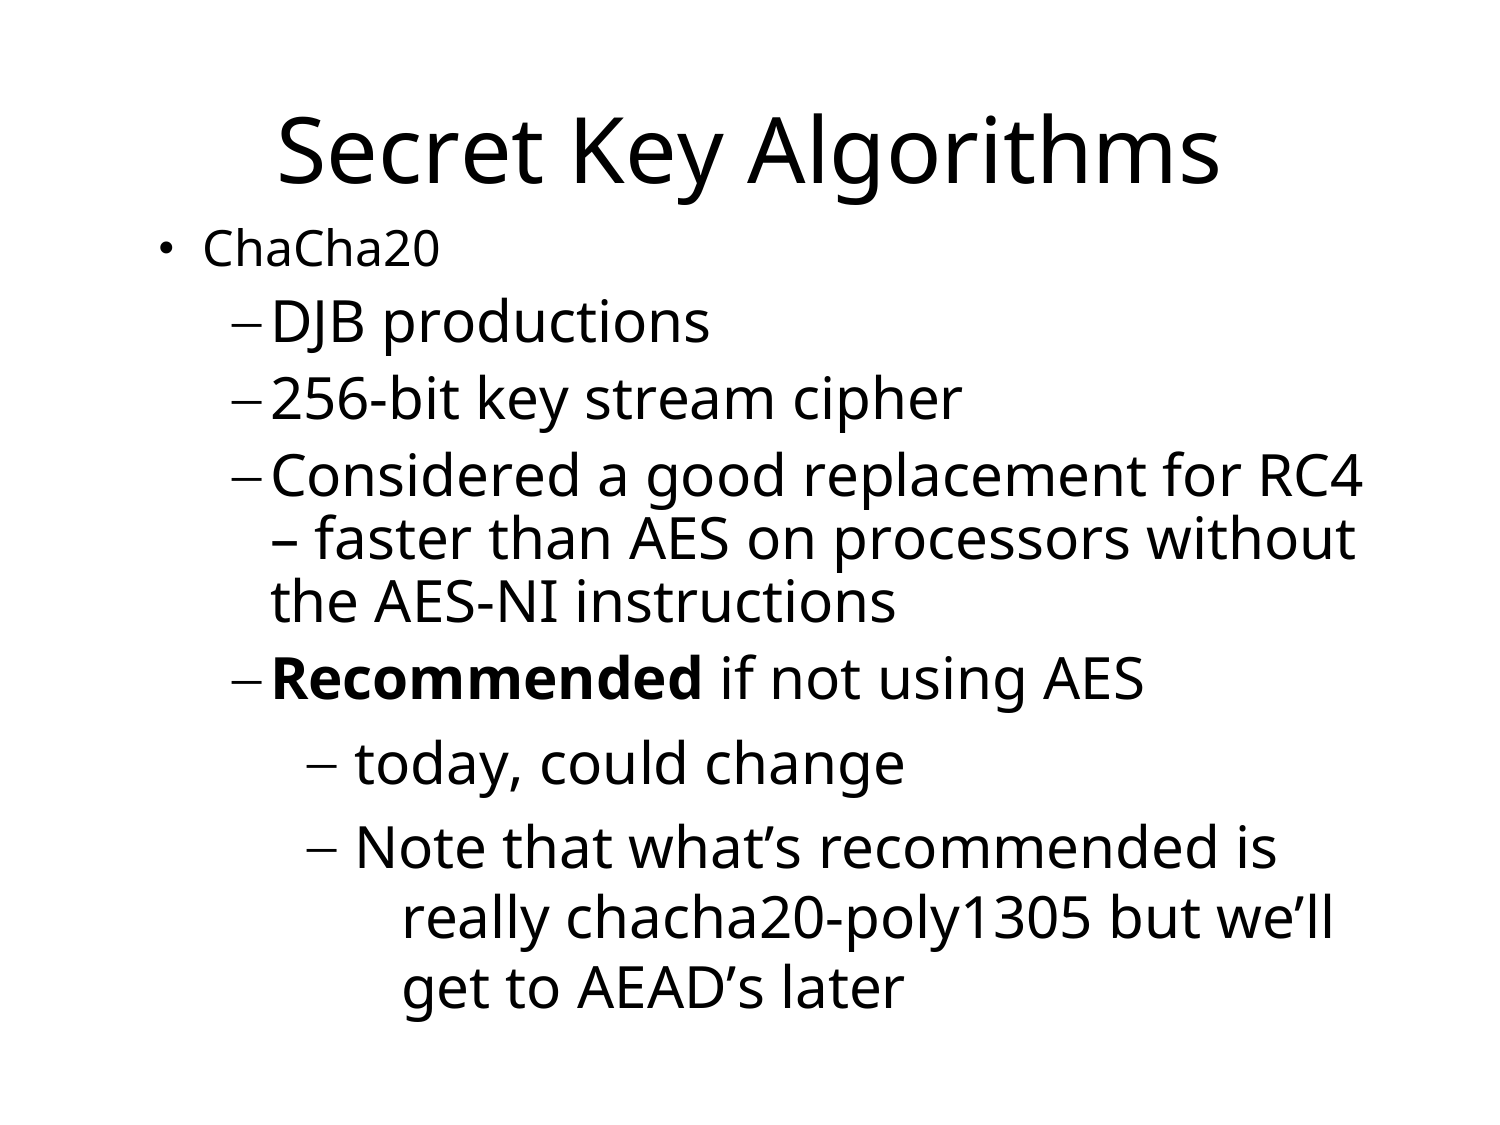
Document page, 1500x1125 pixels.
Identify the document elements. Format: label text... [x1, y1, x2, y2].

list ChaCha20 DJB productions 256-bit key stream cipher Considered a good replacement for RC4 – faster than AES on processors without the AES-NI instructions Recommended if not using AES today, could change Note that what’s recommended is really chacha20-poly1305 but we’ll get to AEAD’s later [142, 212, 1418, 1125]
title Secret Key Algorithms [112, 17, 1388, 276]
